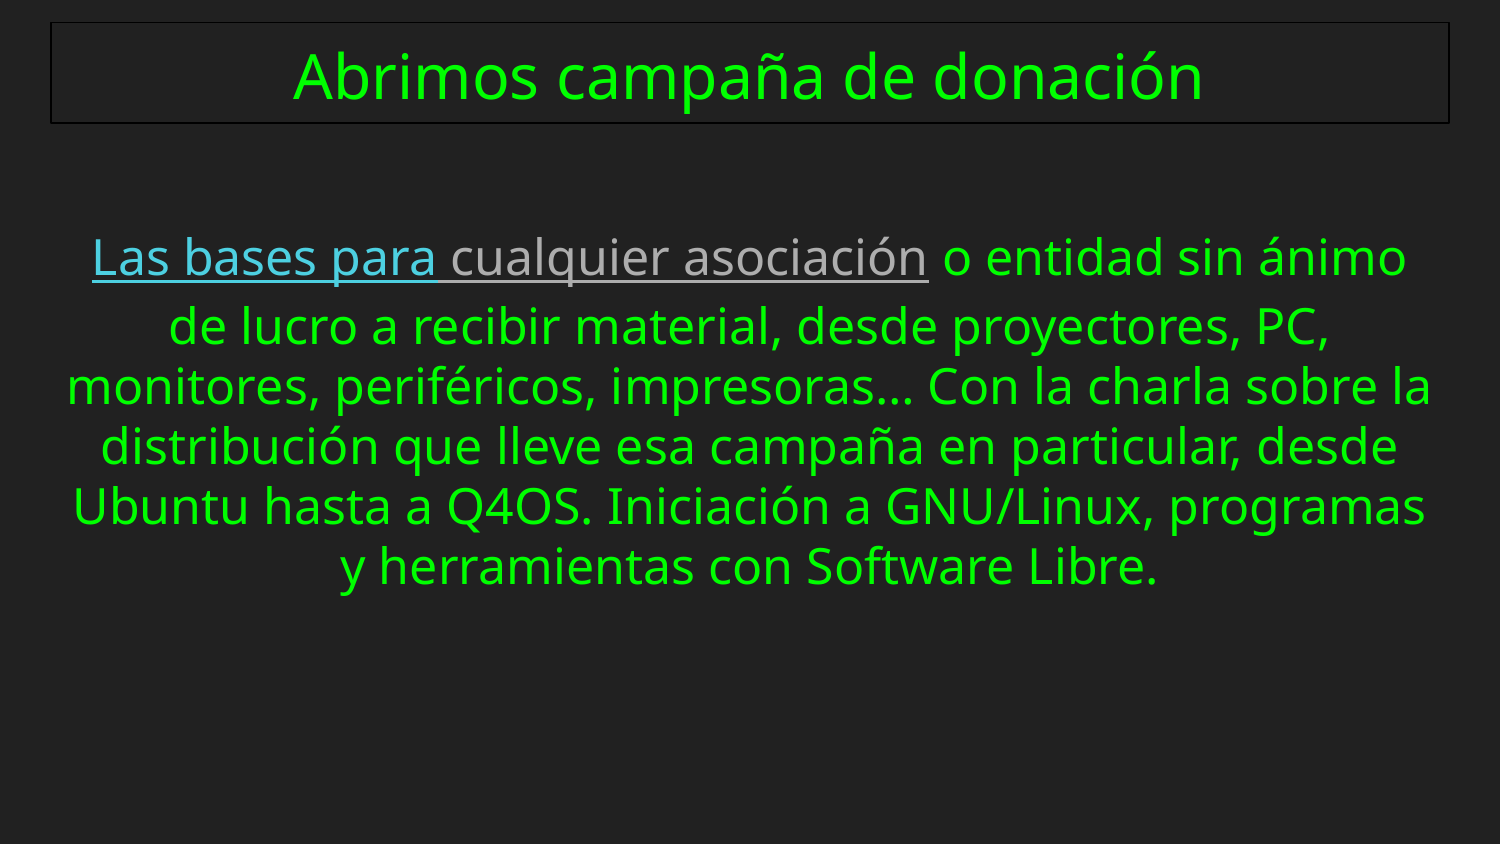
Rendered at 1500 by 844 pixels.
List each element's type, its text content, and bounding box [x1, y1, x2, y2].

title Abrimos campaña de donación [51, 22, 1449, 124]
list Las bases para cualquier asociación o entidad sin ánimo de lucro a recibir material, desde proyectores, PC, monitores, periféricos, impresoras… Con la charla sobre la distribución que lleve esa campaña en particular, desde Ubuntu hasta a Q4OS. Iniciación a GNU/Linux, programas y herramientas con Software Libre. [51, 145, 1449, 802]
